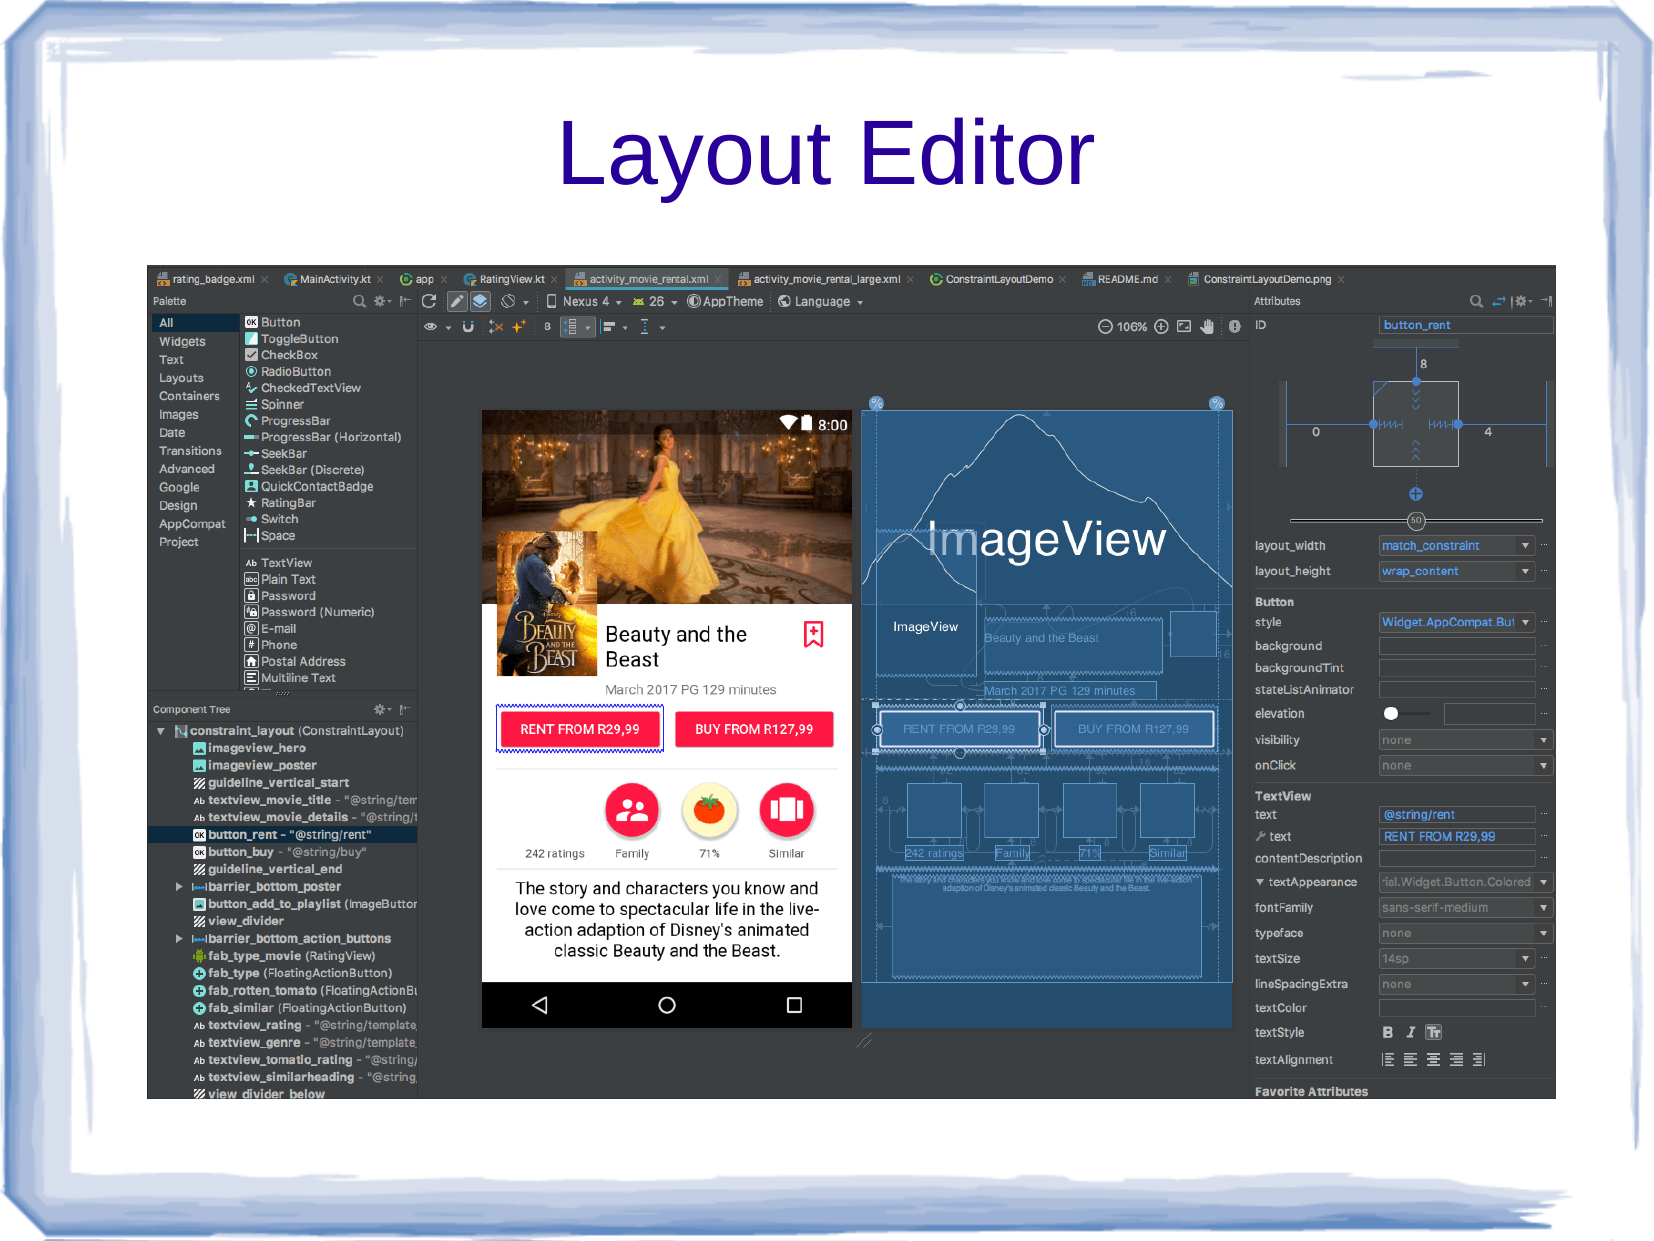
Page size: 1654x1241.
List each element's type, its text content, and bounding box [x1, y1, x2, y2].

title Layout Editor [82, 49, 1571, 257]
picture [0, 0, 1654, 1241]
